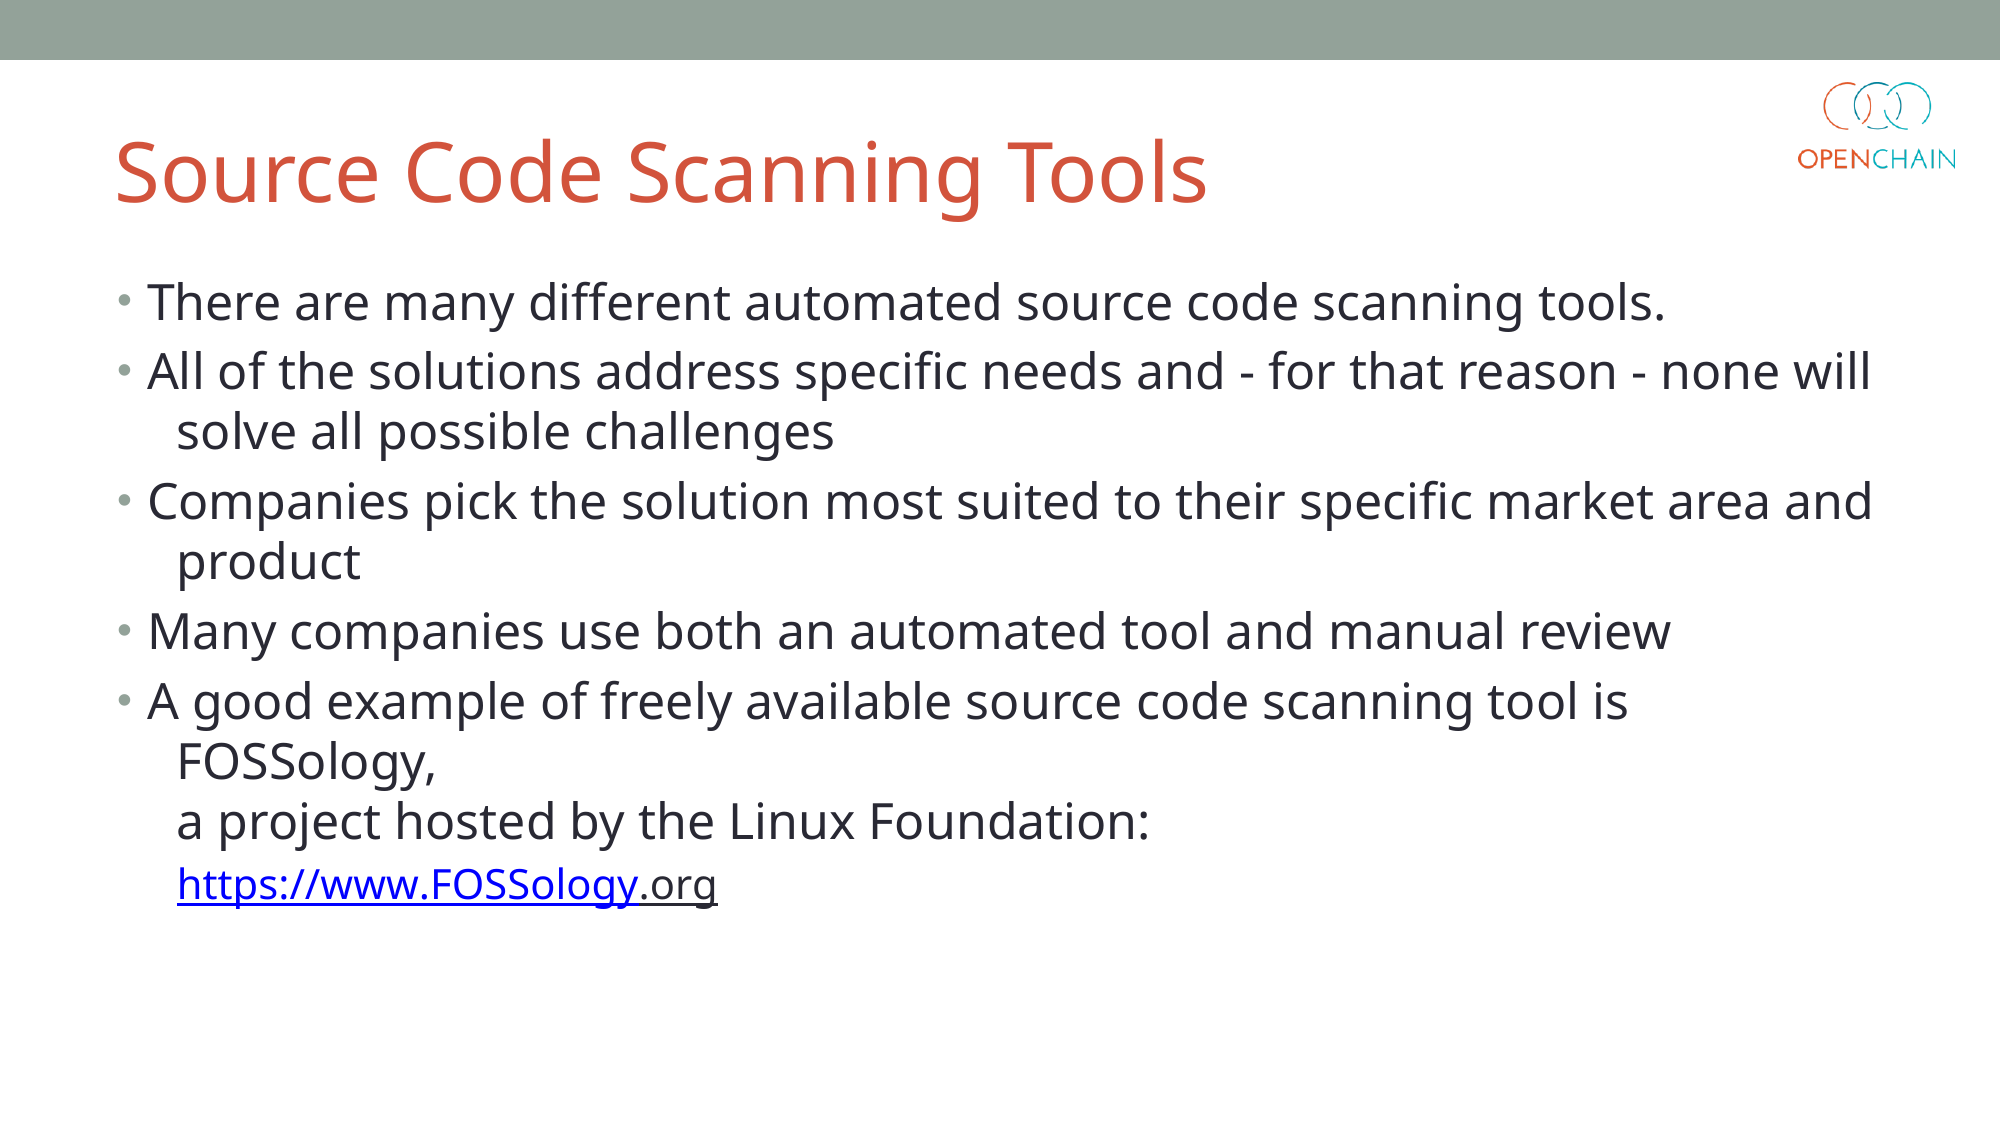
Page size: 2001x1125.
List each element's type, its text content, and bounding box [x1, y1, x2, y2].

text_box Source Code Scanning Tools [100, 88, 1900, 250]
text_box There are many different automated source code scanning tools. All of the solutions address specific needs and - for that reason - none will solve all possible challenges Companies pick the solution most suited to their specific market area and product Many companies use both an automated tool and manual review A good example of freely available source code scanning tool is FOSSology, a project hosted by the Linux Foundation: https://www.FOSSology.org [102, 262, 1898, 1075]
